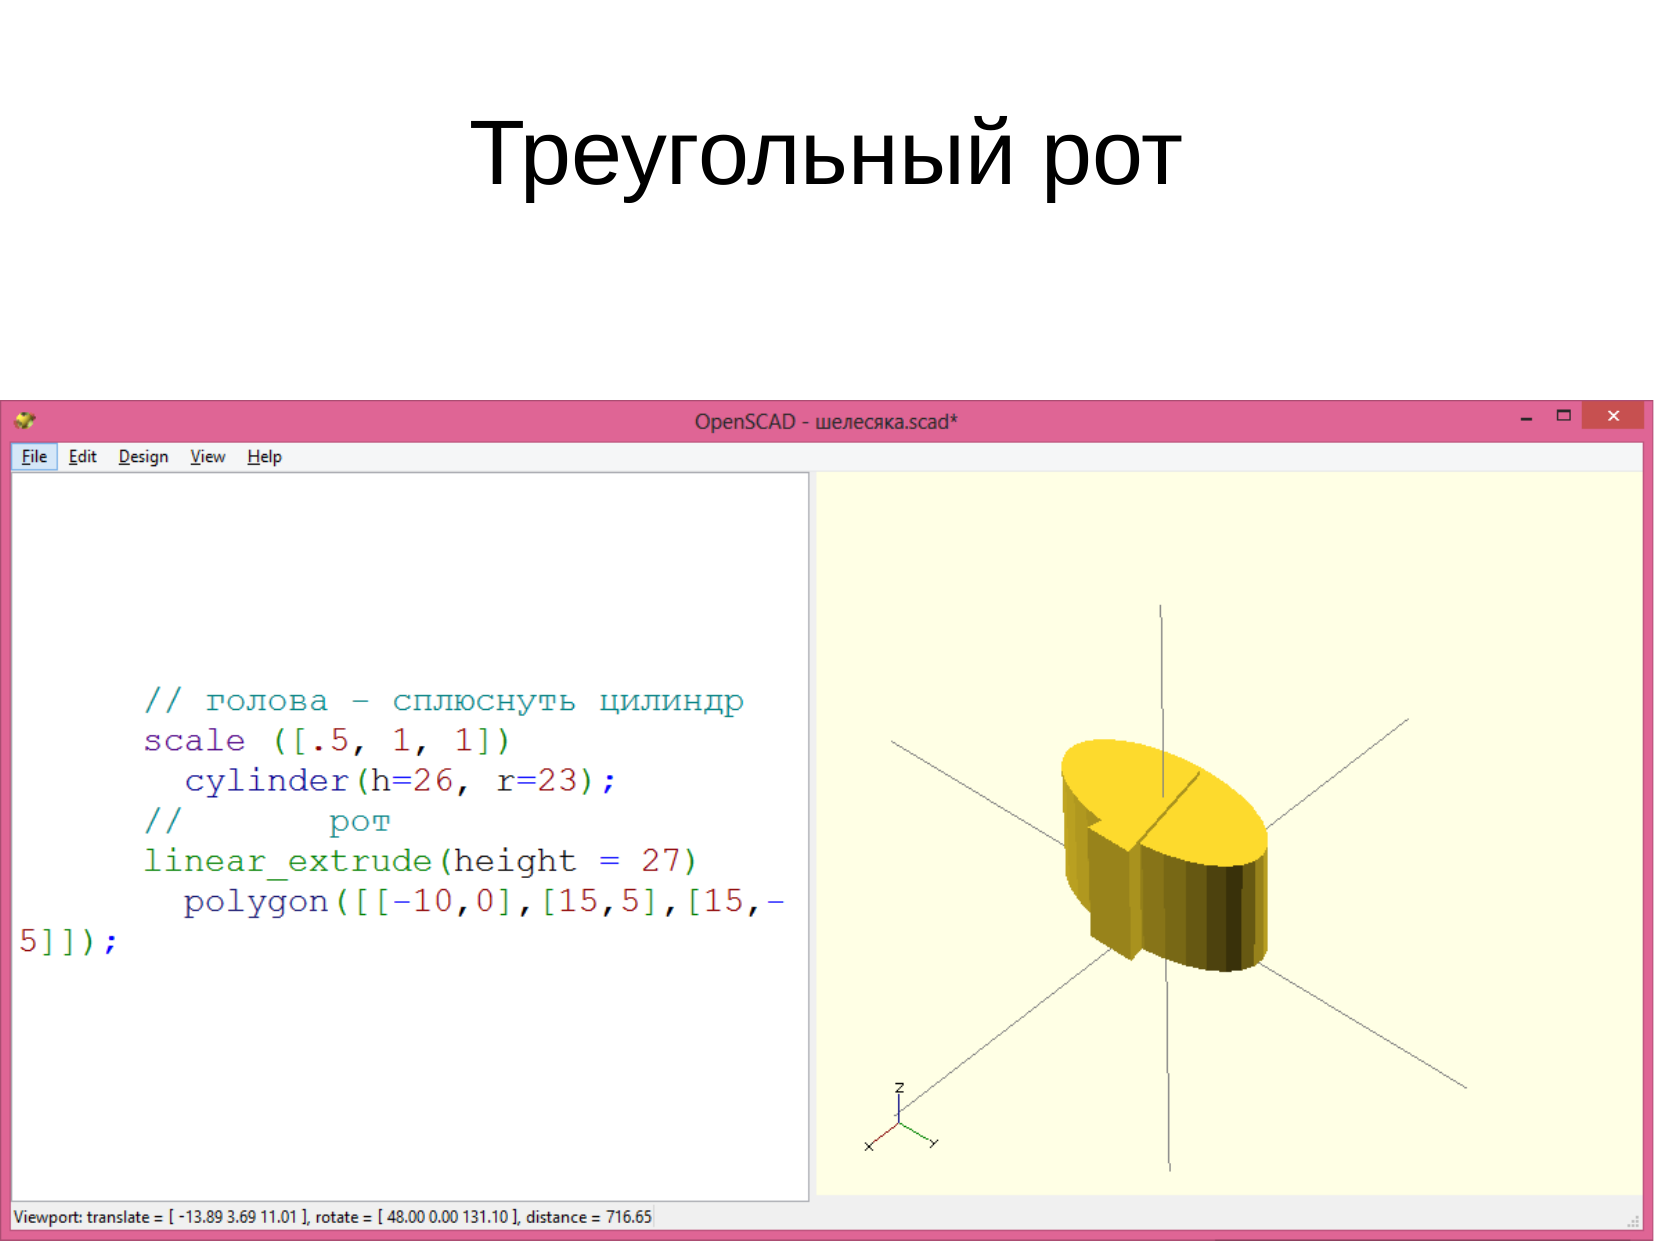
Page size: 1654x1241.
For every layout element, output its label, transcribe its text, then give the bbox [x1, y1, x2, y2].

title Треугольный рот [82, 49, 1571, 257]
picture [0, 400, 1654, 1241]
